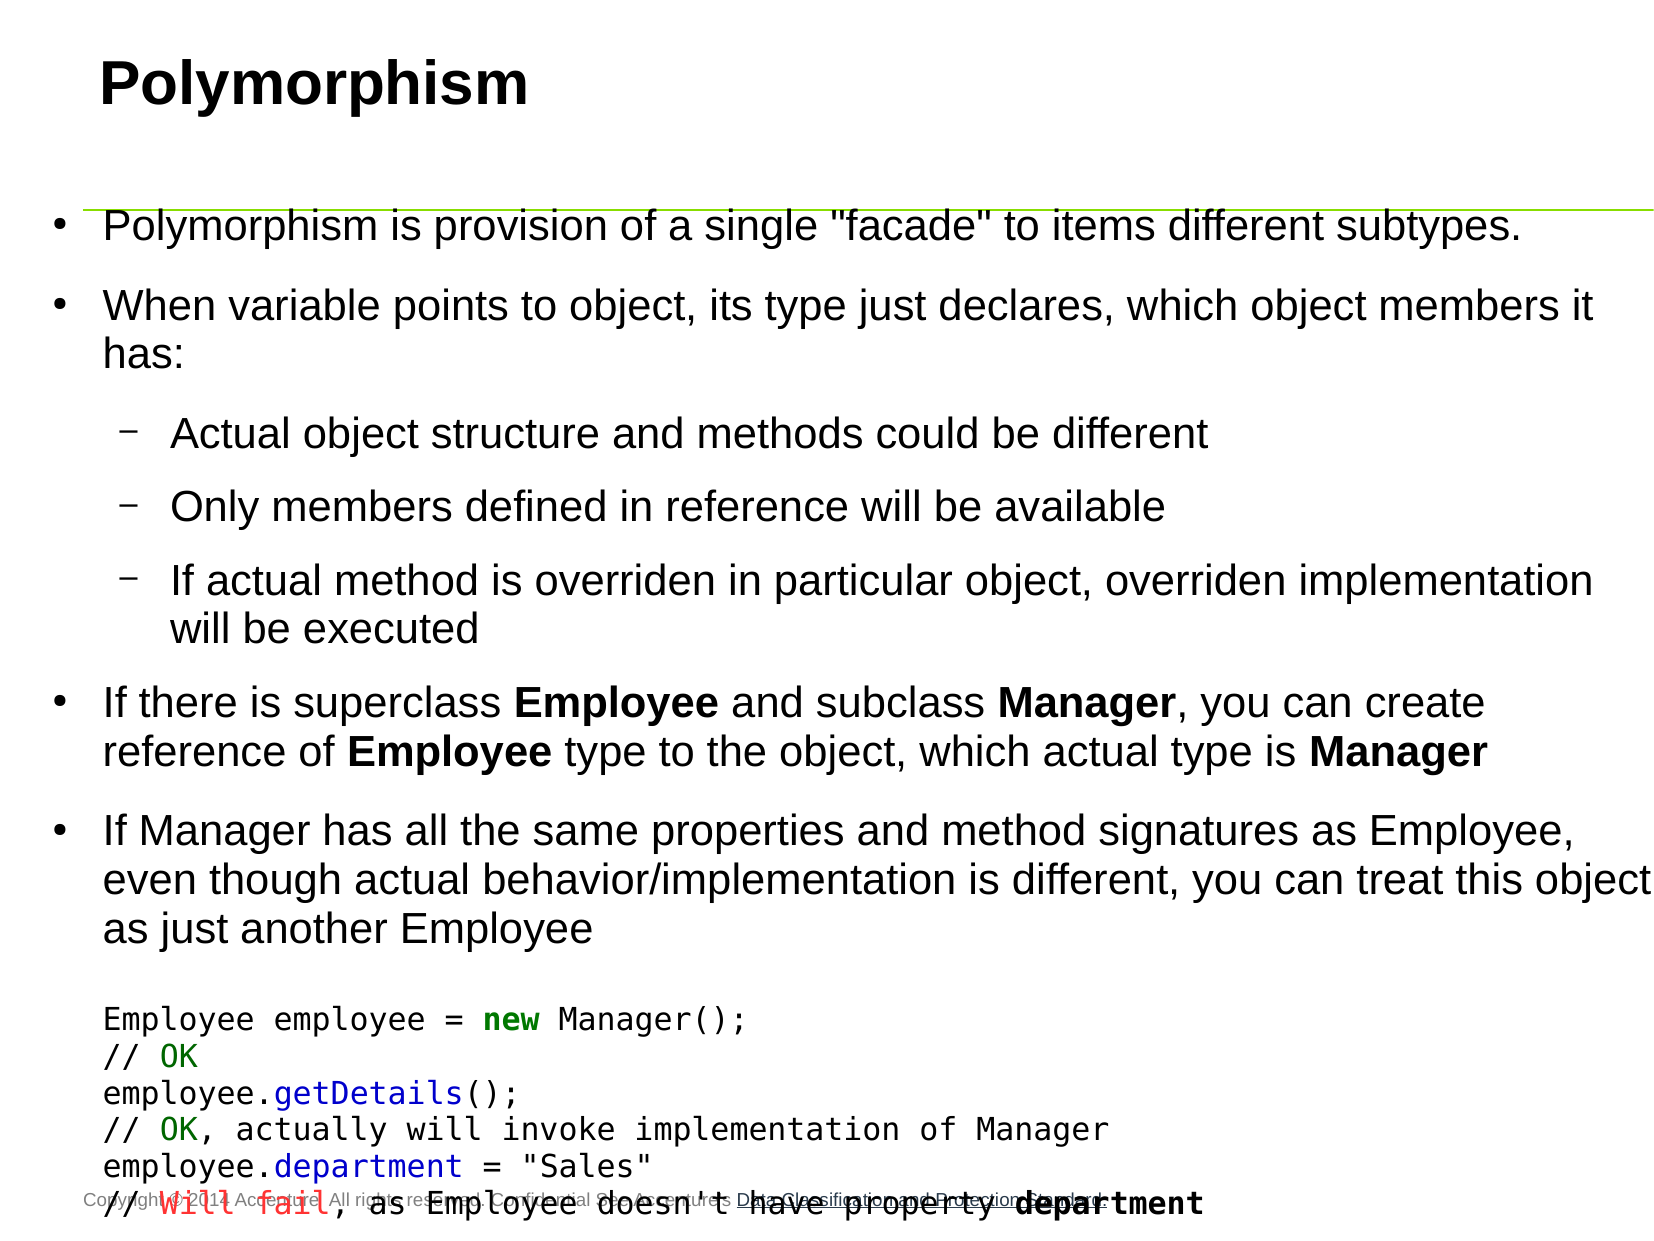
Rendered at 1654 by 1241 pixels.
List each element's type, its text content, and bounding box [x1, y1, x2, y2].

list Polymorphism is provision of a single "facade" to items different subtypes. When variable points to object, its type just declares, which object members it has: Actual object structure and methods could be different Only members defined in reference will be available If actual method is overriden in particular object, overriden implementation will be executed If there is superclass Employee and subclass Manager, you can create reference of Employee type to the object, which actual type is Manager If Manager has all the same properties and method signatures as Employee, even though actual behavior/implementation is different, you can treat this object as just another Employee Employee employee = new Manager(); // OK employee.getDetails(); // OK, actually will invoke implementation of Manager employee.department = "Sales" // Will fail, as Employee doesn't have property department [35, 200, 1654, 1229]
title Polymorphism [99, 0, 1588, 187]
list [91, 838, 1505, 1190]
